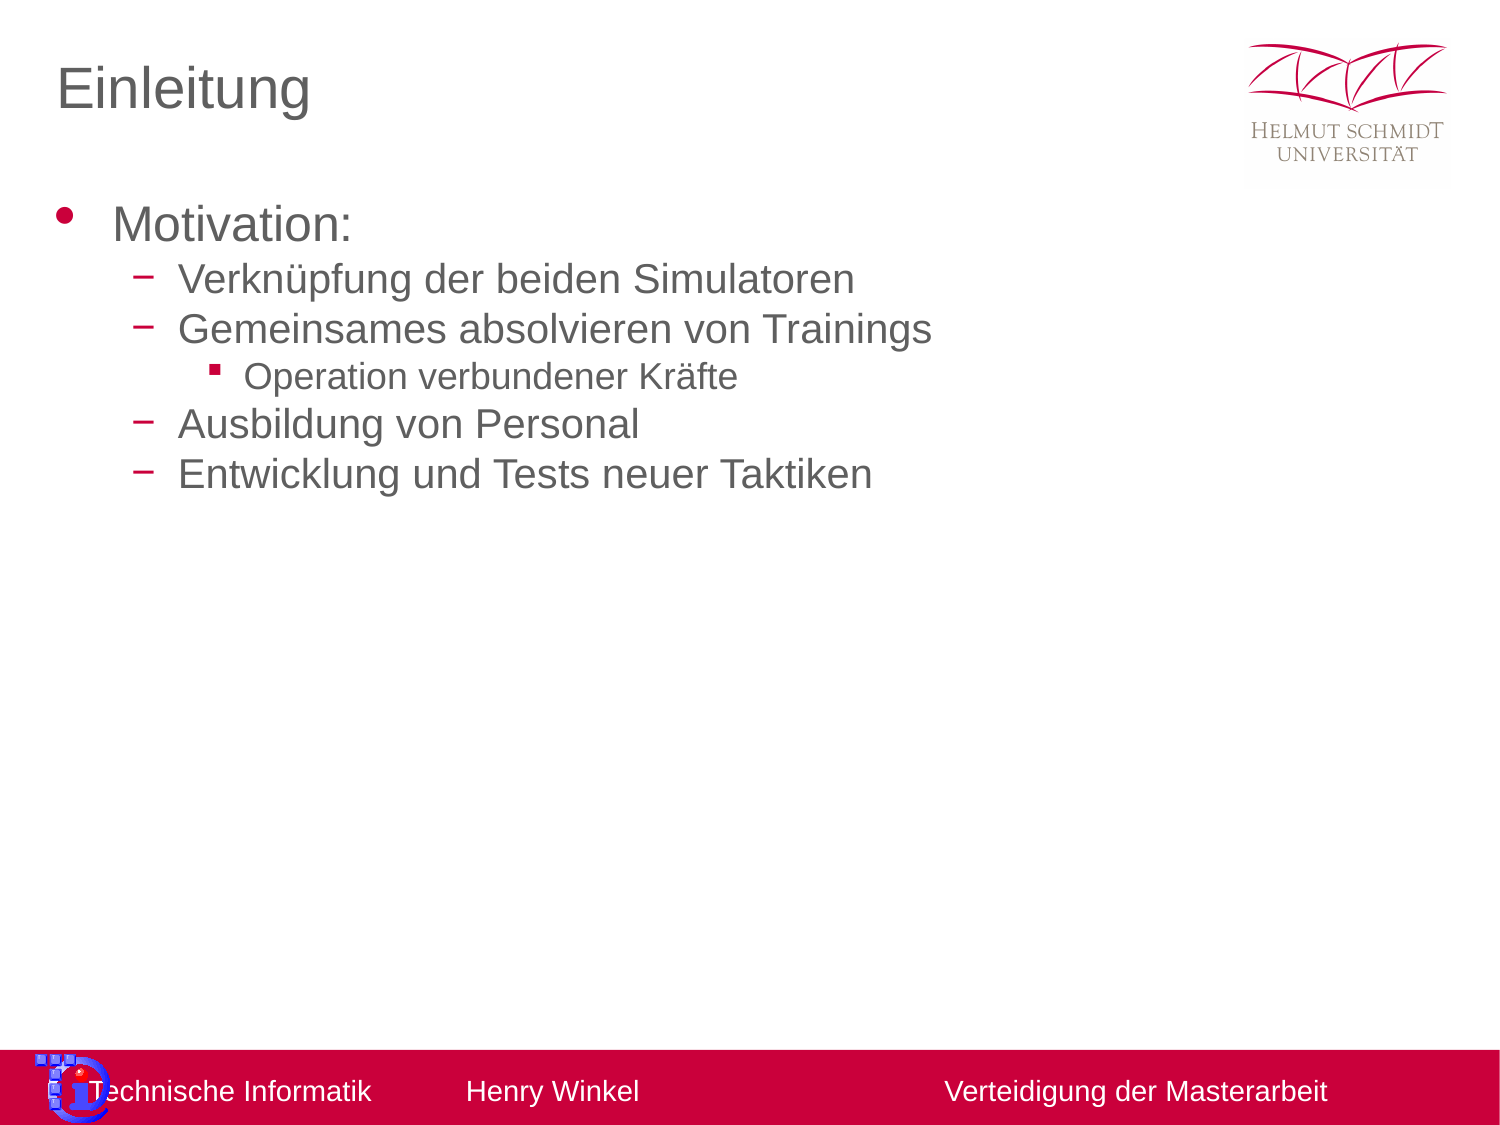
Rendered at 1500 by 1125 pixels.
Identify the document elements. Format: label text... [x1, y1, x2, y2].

text_box Motivation: Verknüpfung der beiden Simulatoren Gemeinsames absolvieren von Trainings Operation verbundener Kräfte Ausbildung von Personal Entwicklung und Tests neuer Taktiken [41, 184, 1459, 1035]
picture [1244, 38, 1451, 184]
text_box Einleitung [41, 42, 1223, 161]
